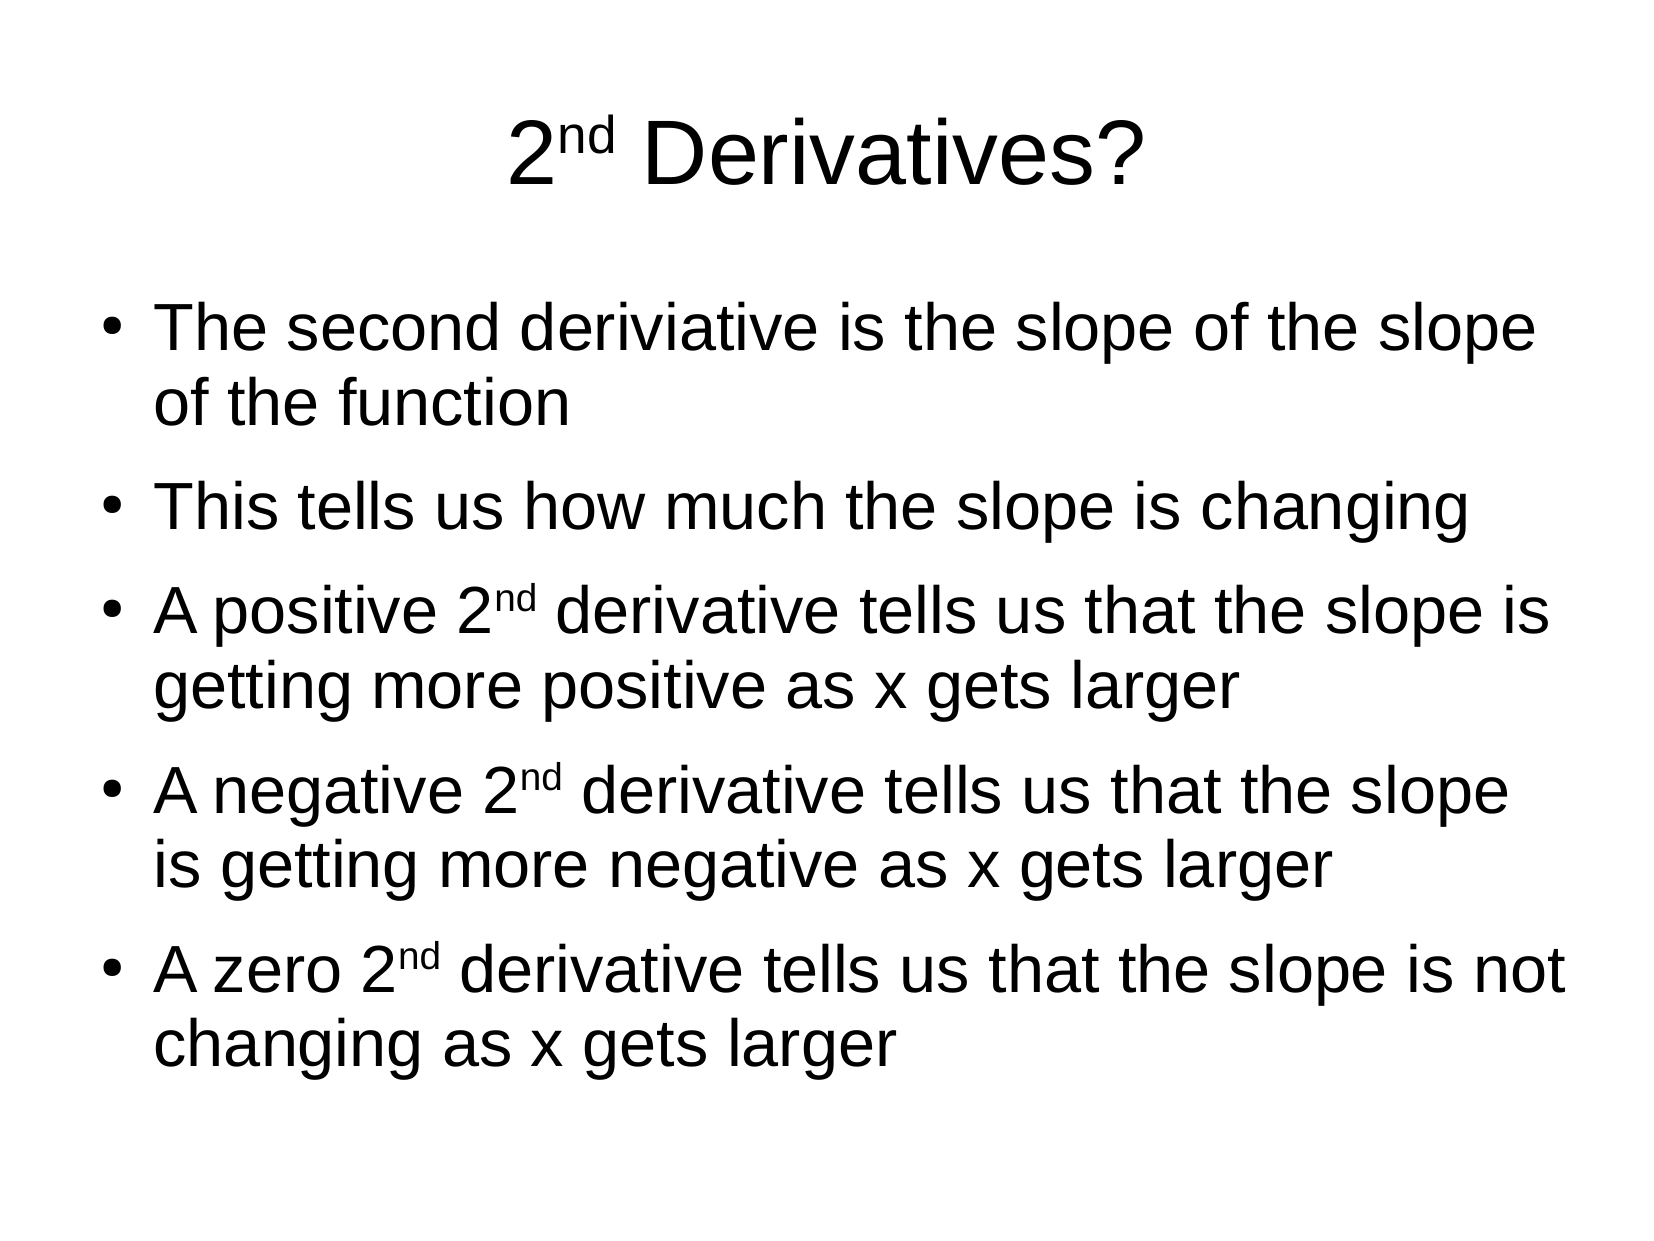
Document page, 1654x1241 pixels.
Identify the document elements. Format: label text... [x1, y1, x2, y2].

title 2nd Derivatives? [82, 49, 1571, 257]
list The second deriviative is the slope of the slope of the function This tells us how much the slope is changing A positive 2nd derivative tells us that the slope is getting more positive as x gets larger A negative 2nd derivative tells us that the slope is getting more negative as x gets larger A zero 2nd derivative tells us that the slope is not changing as x gets larger [82, 290, 1571, 1109]
